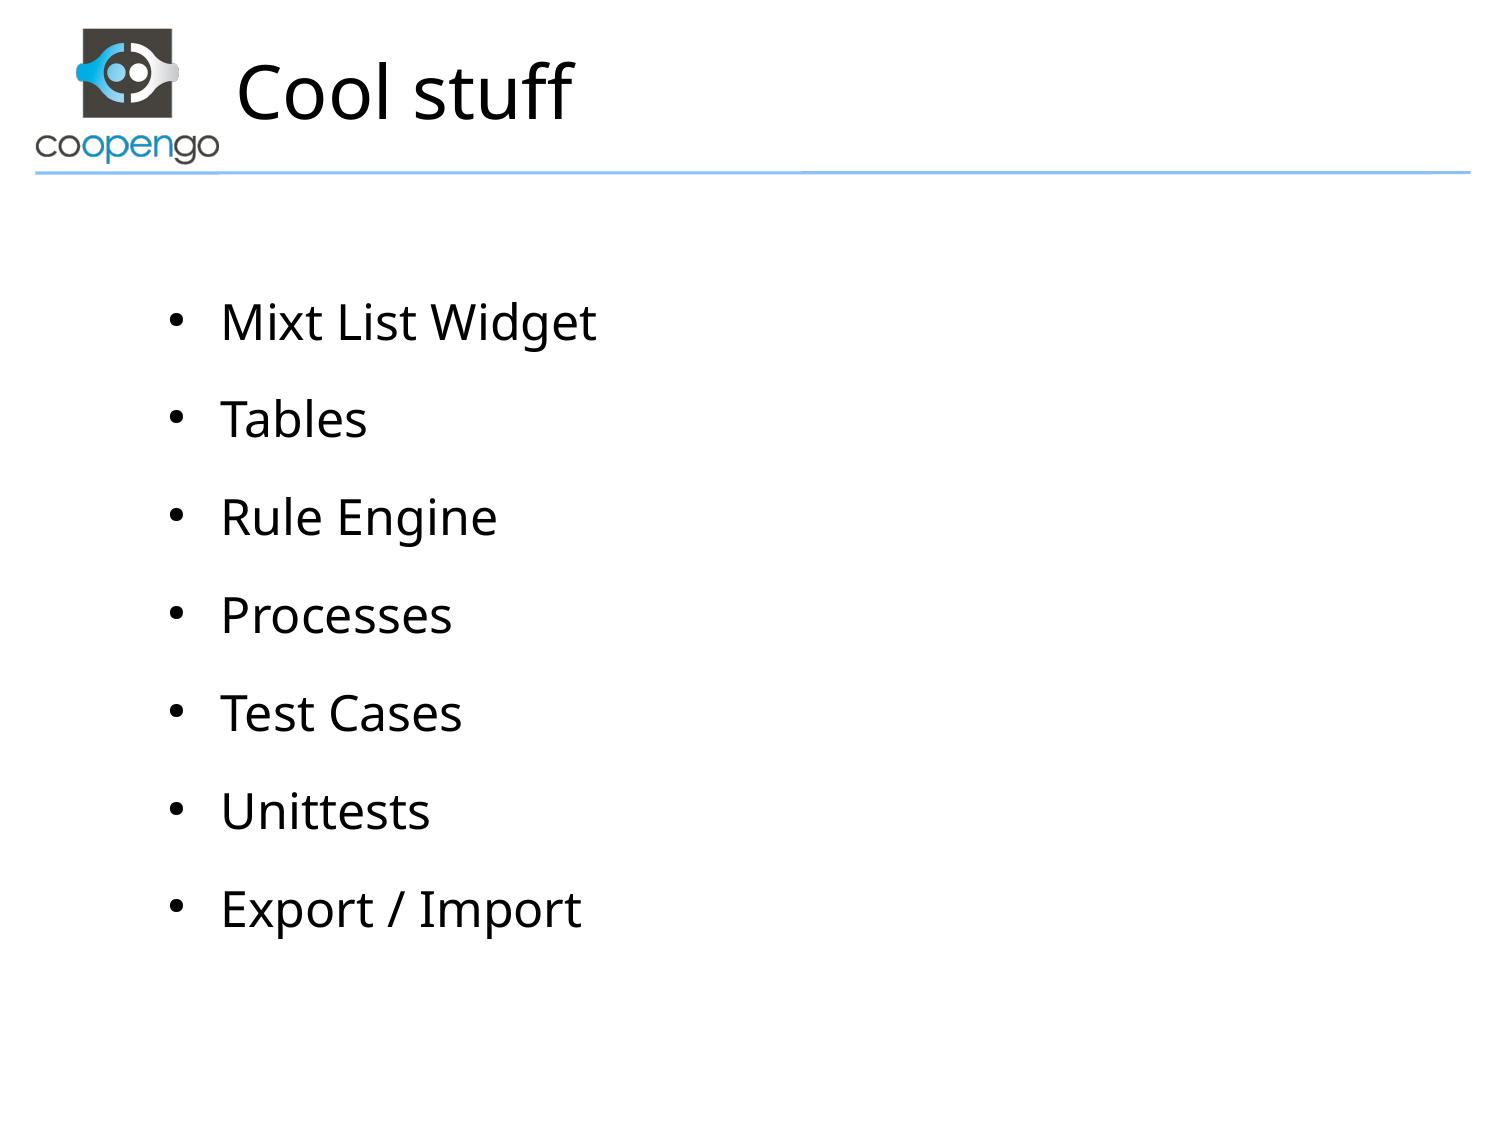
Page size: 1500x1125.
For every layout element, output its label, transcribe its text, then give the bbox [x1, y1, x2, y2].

title Cool stuff [235, 7, 1471, 173]
list Mixt List Widget Tables Rule Engine Processes Test Cases Unittests Export / Import [150, 286, 1350, 993]
picture [35, 28, 219, 165]
